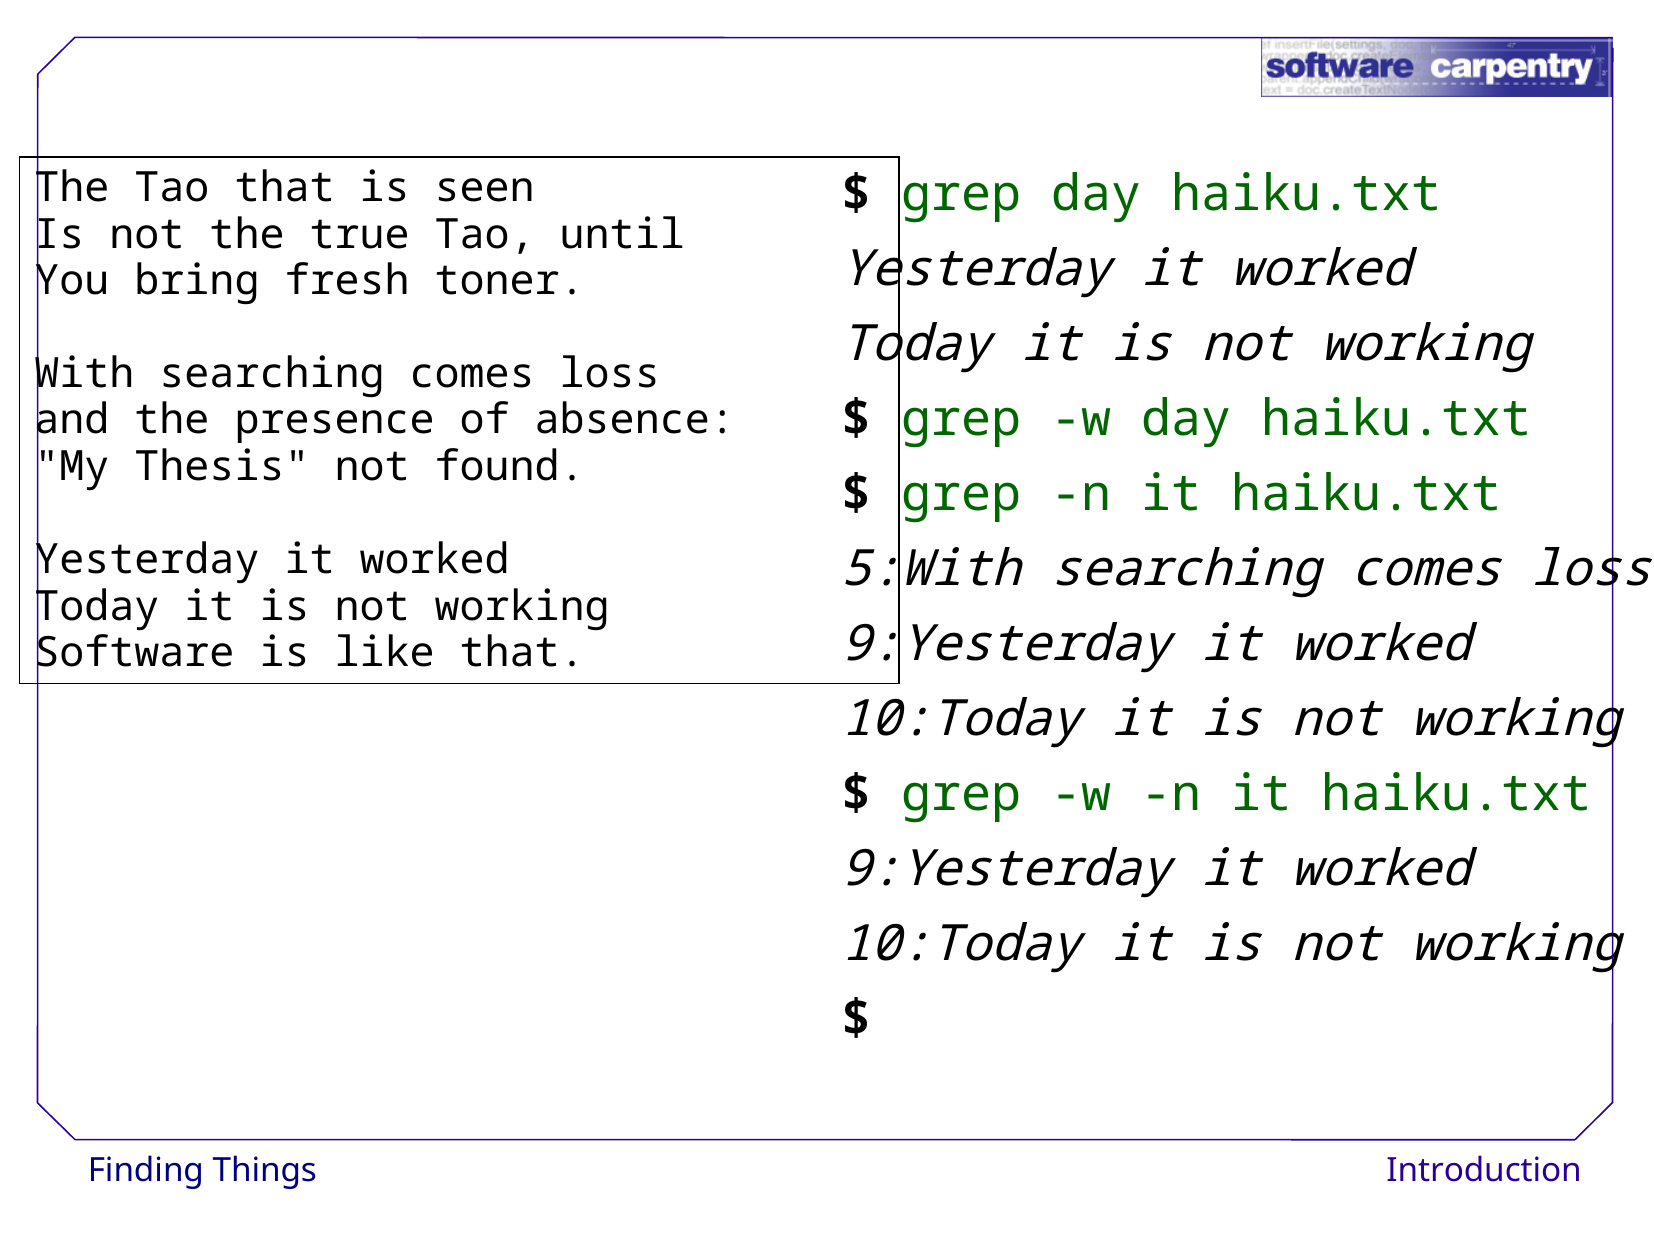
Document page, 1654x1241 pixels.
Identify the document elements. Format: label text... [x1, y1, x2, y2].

text_box The Tao that is seen Is not the true Tao, until You bring fresh toner. With searching comes loss and the presence of absence: "My Thesis" not found. Yesterday it worked Today it is not working Software is like that. [19, 156, 826, 684]
text_box $ grep day haiku.txt Yesterday it worked Today it is not working $ grep -w day haiku.txt $ grep -n it haiku.txt 5:With searching comes loss 9:Yesterday it worked 10:Today it is not working $ grep -w -n it haiku.txt 9:Yesterday it worked 10:Today it is not working $ [826, 138, 1517, 1055]
picture [1261, 39, 1613, 97]
